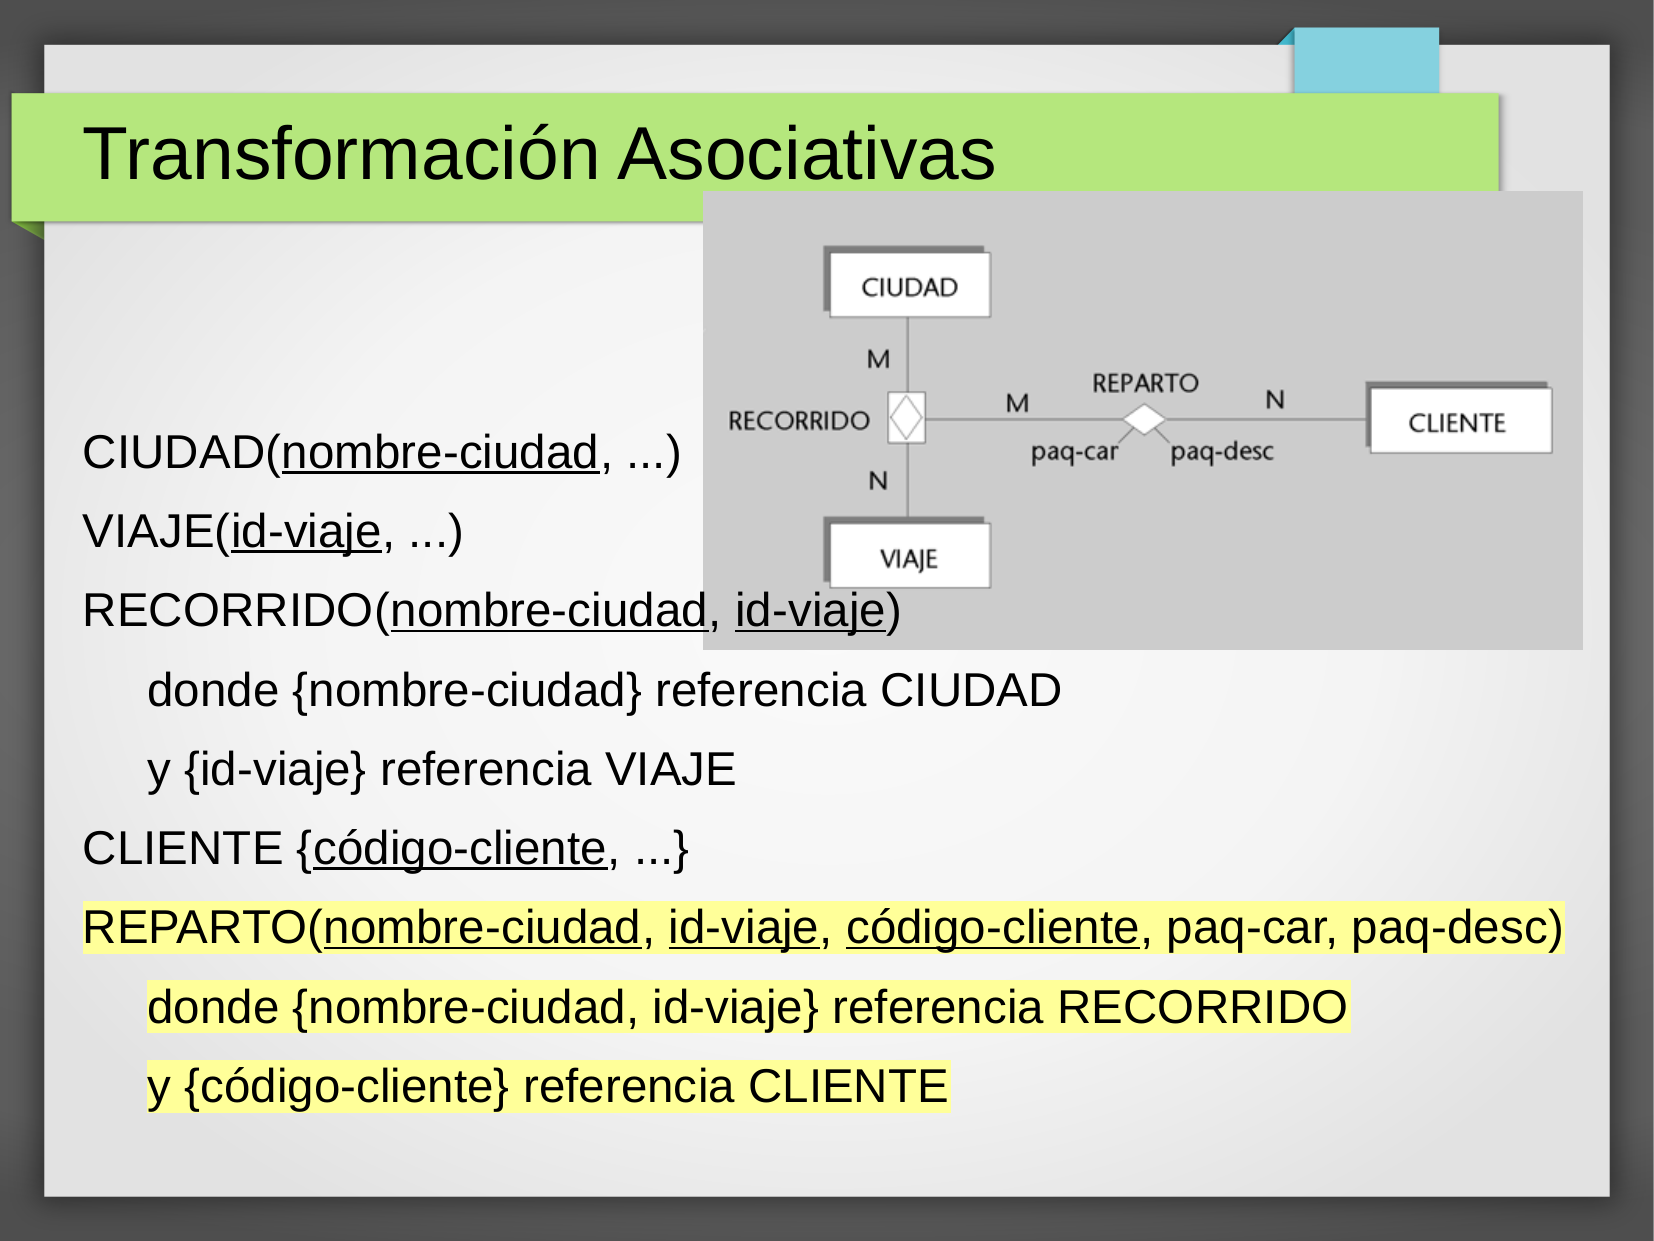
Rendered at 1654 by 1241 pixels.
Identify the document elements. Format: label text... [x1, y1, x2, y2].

list CIUDAD(nombre-ciudad, ...) VIAJE(id-viaje, ...) RECORRIDO(nombre-ciudad, id-viaje) donde {nombre-ciudad} referencia CIUDAD y {id-viaje} referencia VIAJE CLIENTE {código-cliente, ...} REPARTO(nombre-ciudad, id-viaje, código-cliente, paq-car, paq-desc) donde {nombre-ciudad, id-viaje} referencia RECORRIDO y {código-cliente} referencia CLIENTE [82, 425, 1571, 1158]
picture [0, 0, 1654, 1241]
title Transformación Asociativas [82, 94, 1264, 213]
